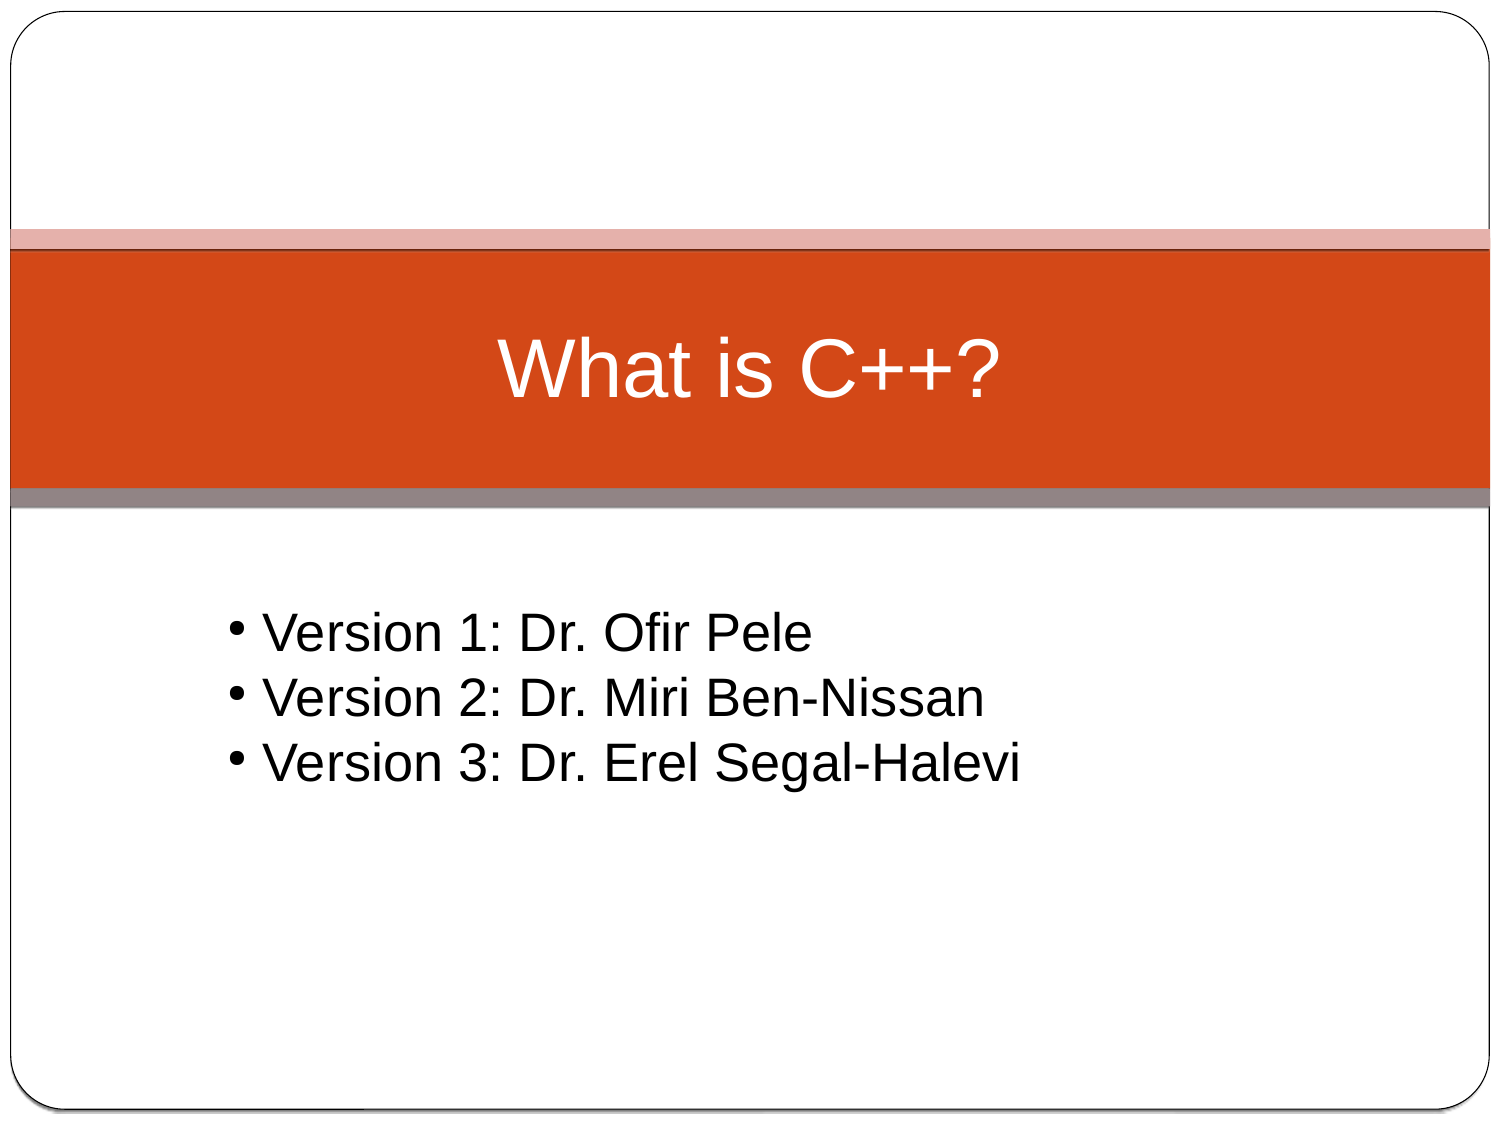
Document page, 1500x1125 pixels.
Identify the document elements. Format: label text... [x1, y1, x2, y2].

subtitle Version 1: Dr. Ofir Pele Version 2: Dr. Miri Ben-Nissan Version 3: Dr. Erel Segal-Halevi [212, 525, 1263, 788]
title What is C++? [75, 247, 1425, 489]
